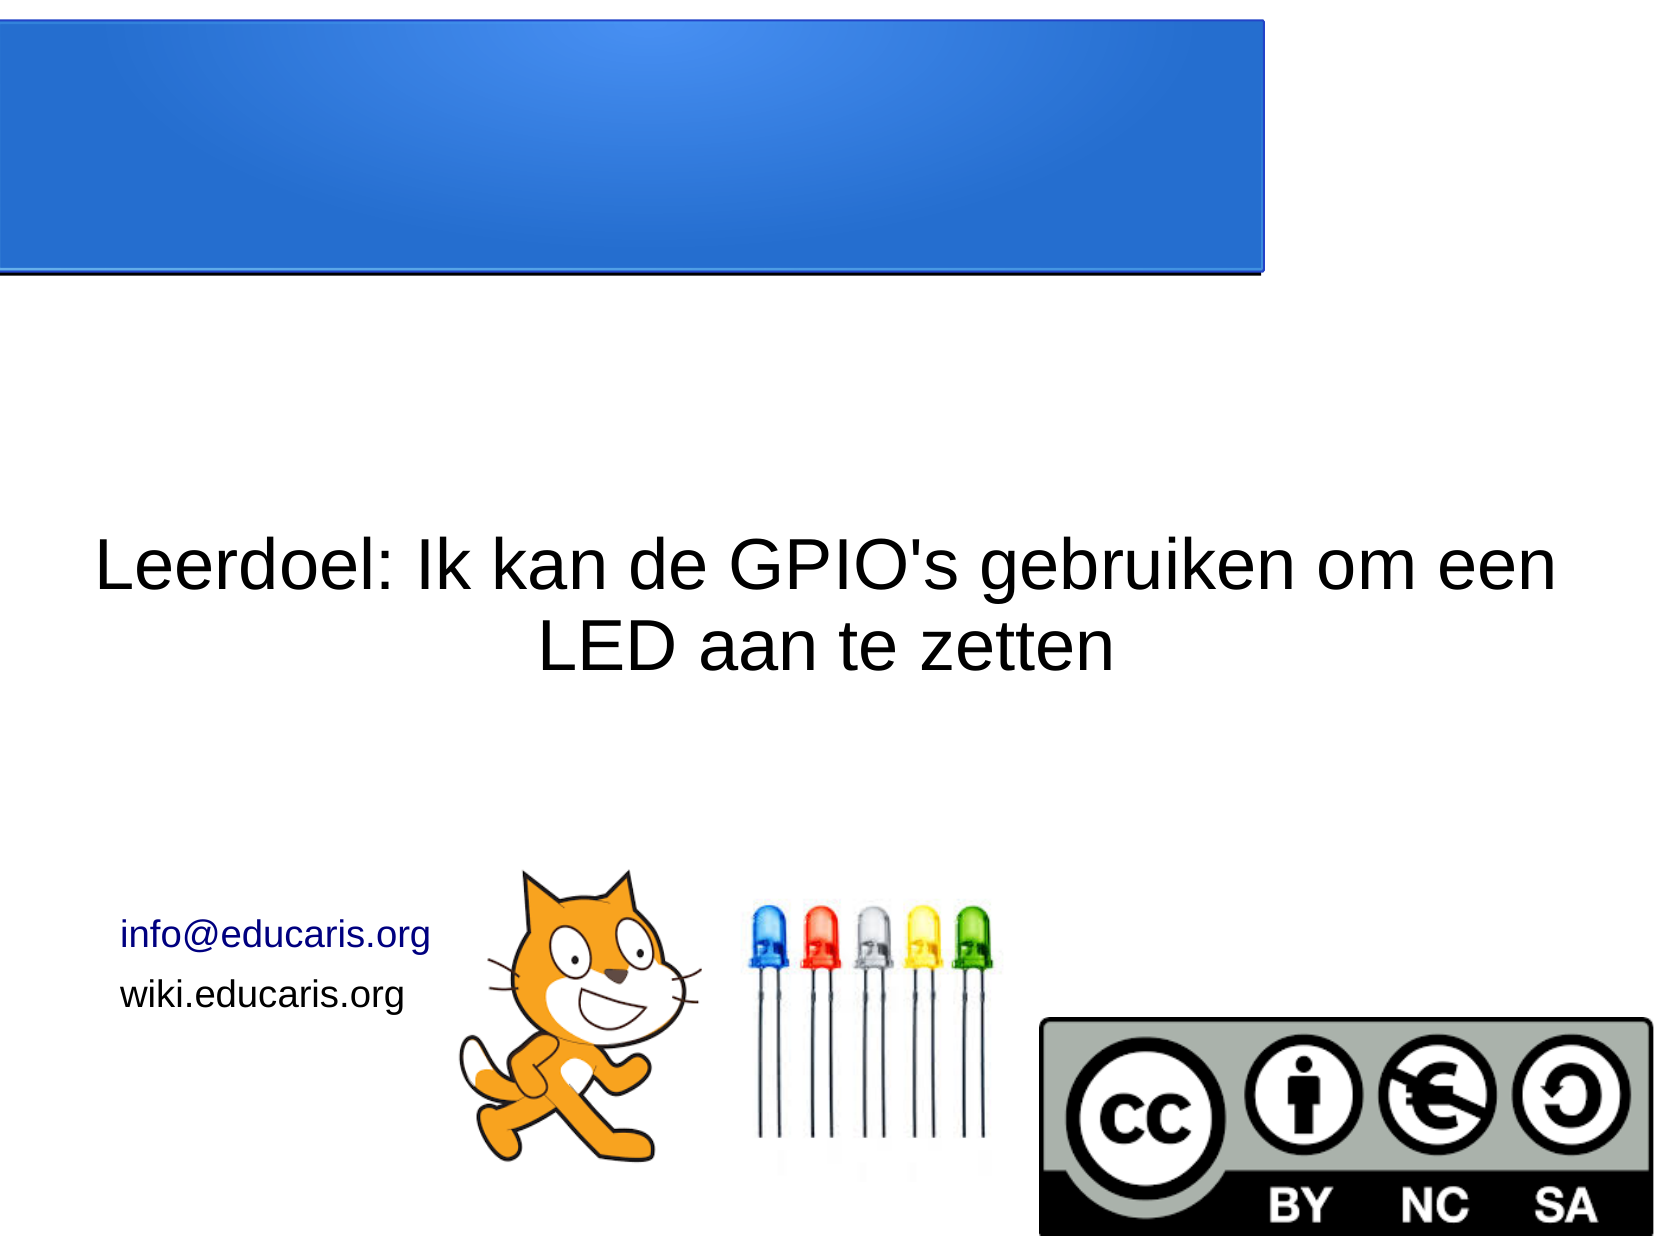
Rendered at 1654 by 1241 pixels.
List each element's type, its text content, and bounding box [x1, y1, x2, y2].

list Leerdoel: Ik kan de GPIO's gebruiken om een LED aan te zetten [82, 299, 1571, 674]
picture [453, 862, 1654, 1236]
list info@educaris.org wiki.educaris.org [82, 674, 1571, 1018]
